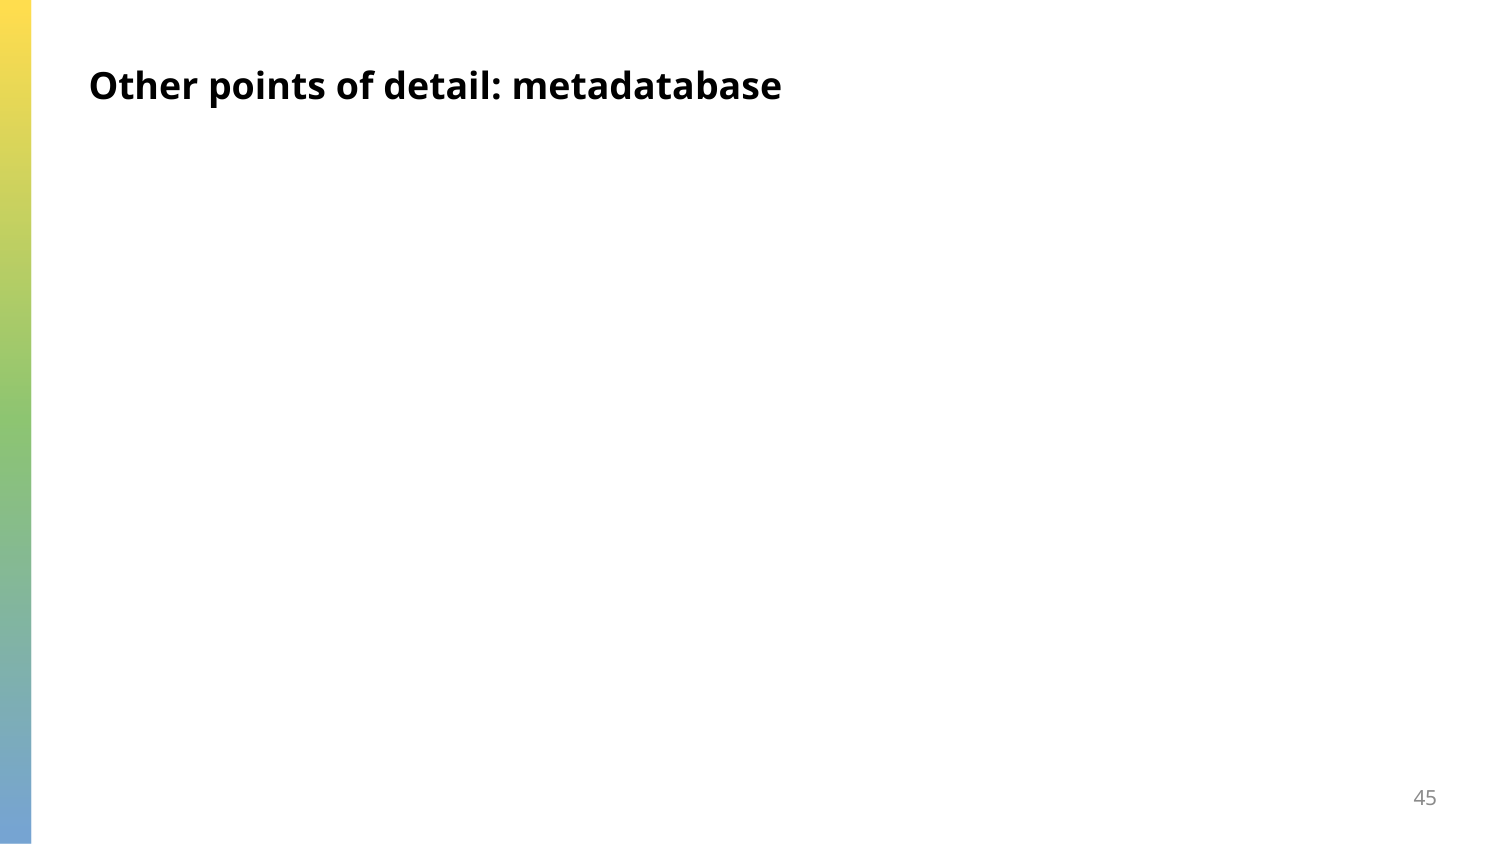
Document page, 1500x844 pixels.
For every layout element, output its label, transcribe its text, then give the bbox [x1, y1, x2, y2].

picture [0, 0, 1500, 844]
list Other points of detail: metadatabase [88, 61, 1442, 157]
